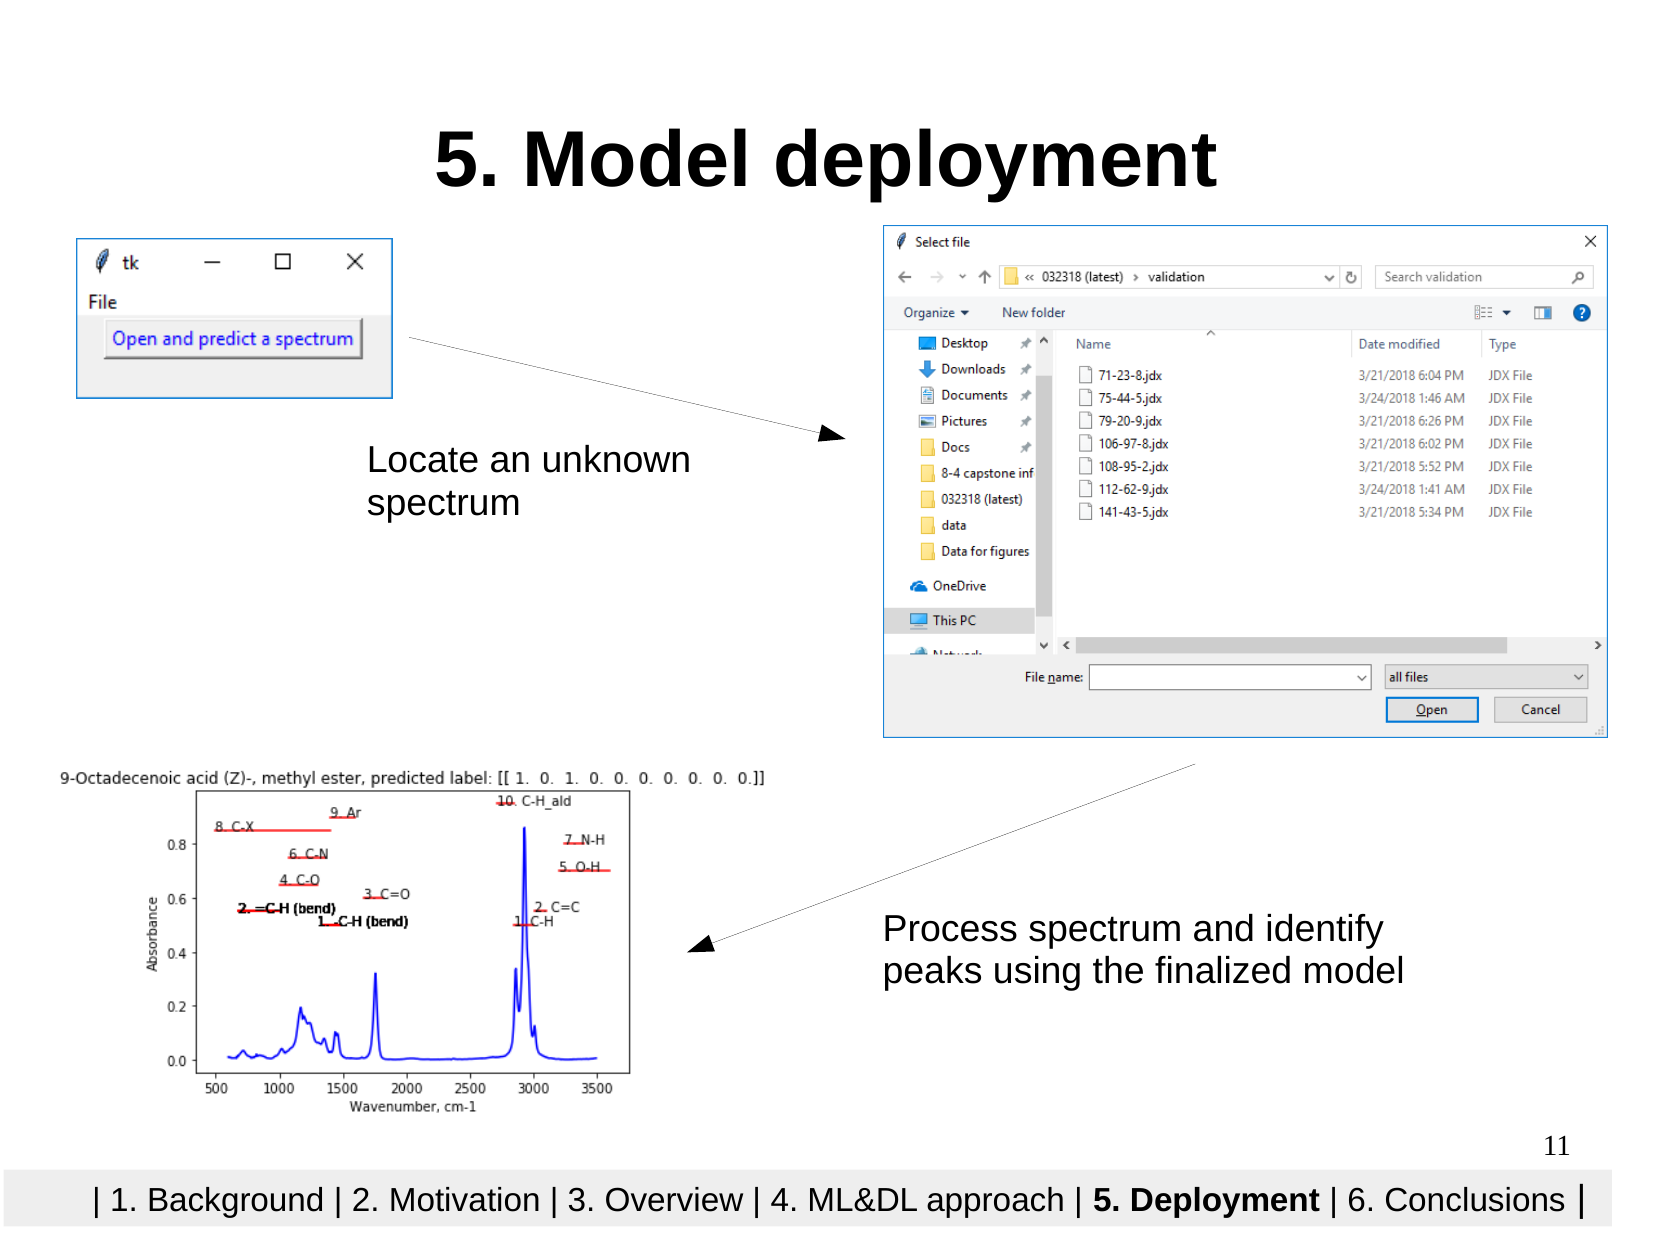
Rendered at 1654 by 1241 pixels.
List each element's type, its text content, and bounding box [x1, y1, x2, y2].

title 5. Model deployment [82, 55, 1571, 263]
picture [51, 762, 774, 1122]
picture [883, 225, 1608, 738]
picture [76, 238, 393, 399]
text_box Locate an unknown spectrum [352, 431, 715, 531]
text_box | 1. Background | 2. Motivation | 3. Overview | 4. ML&DL approach | 5. Deployment | 6. Conclusions | [3, 1169, 1612, 1227]
text_box Process spectrum and identify peaks using the finalized model [867, 900, 1481, 1010]
